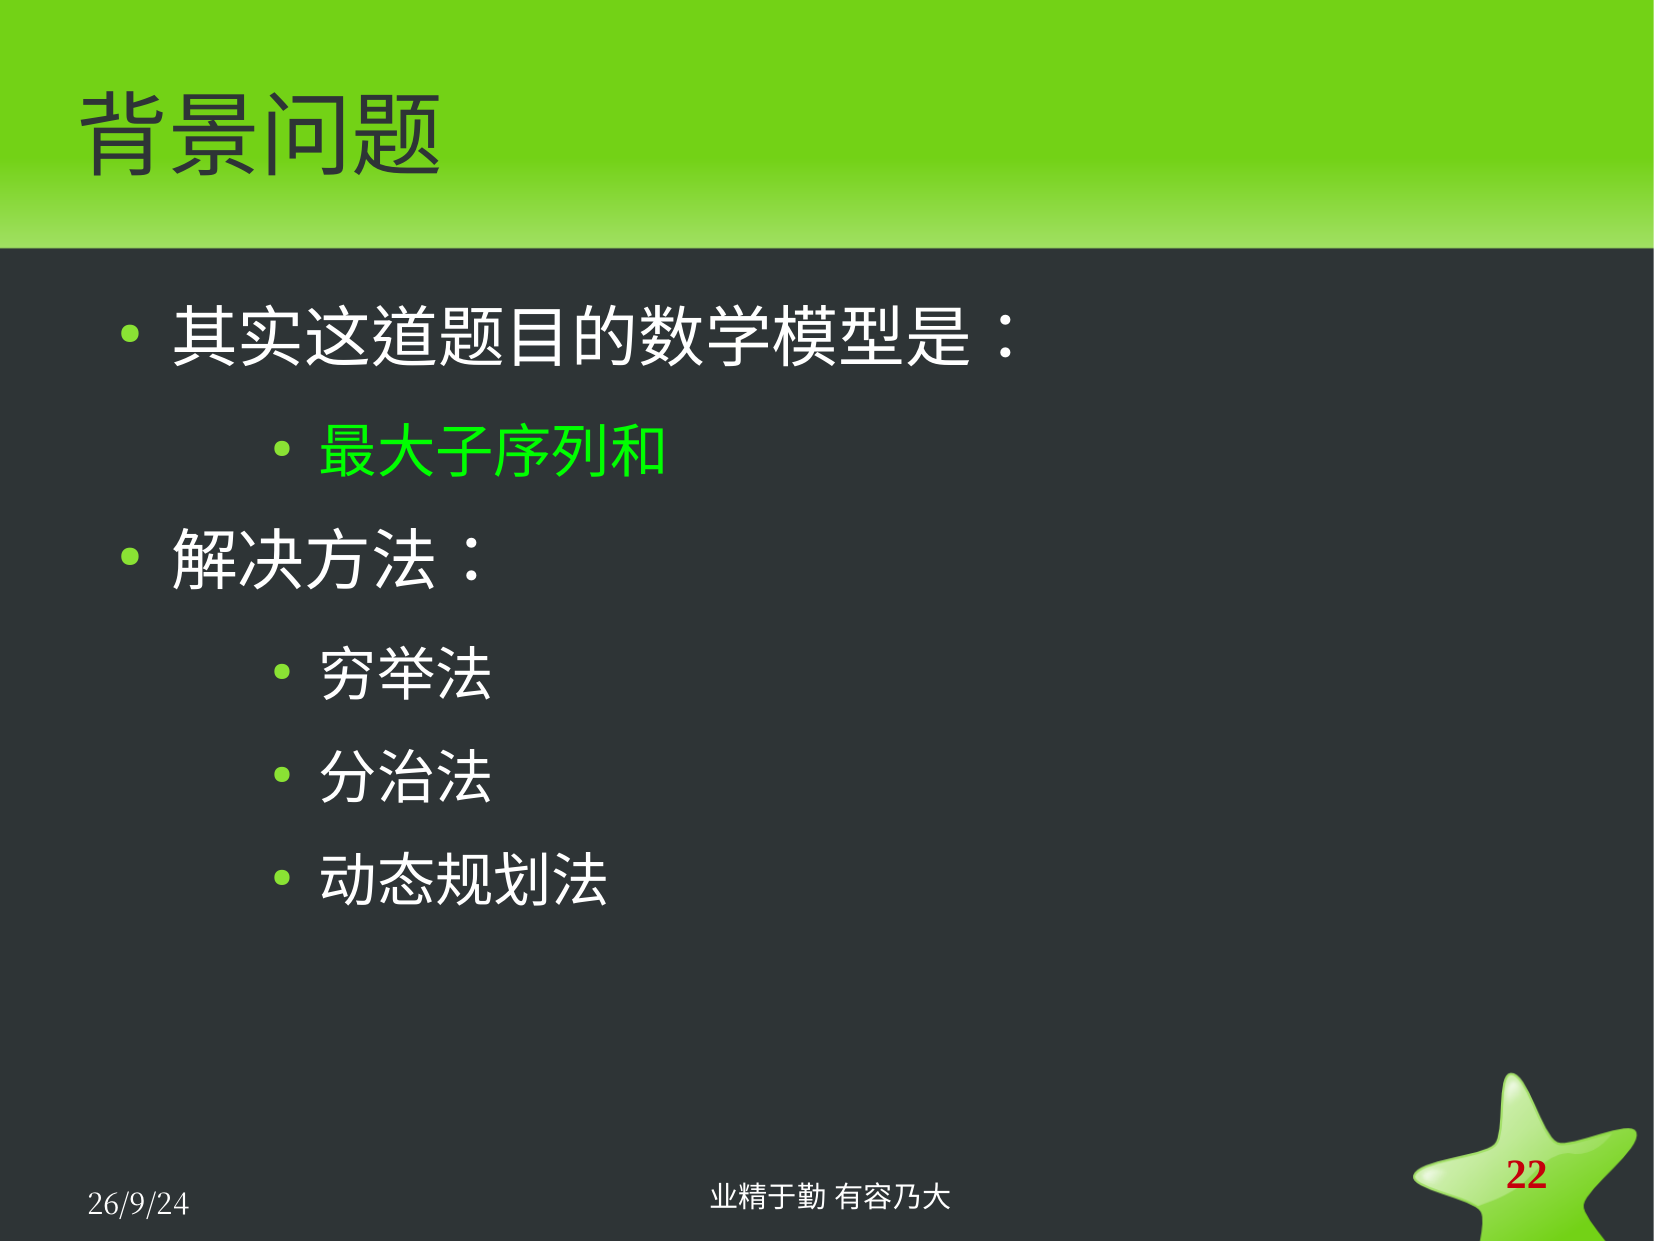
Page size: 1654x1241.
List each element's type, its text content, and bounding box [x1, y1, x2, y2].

picture [0, 0, 1654, 1241]
list 其实这道题目的数学模型是： 最大子序列和 解决方法： 穷举法 分治法 动态规划法 [82, 290, 1571, 1109]
title 背景问题 [76, 29, 1565, 237]
